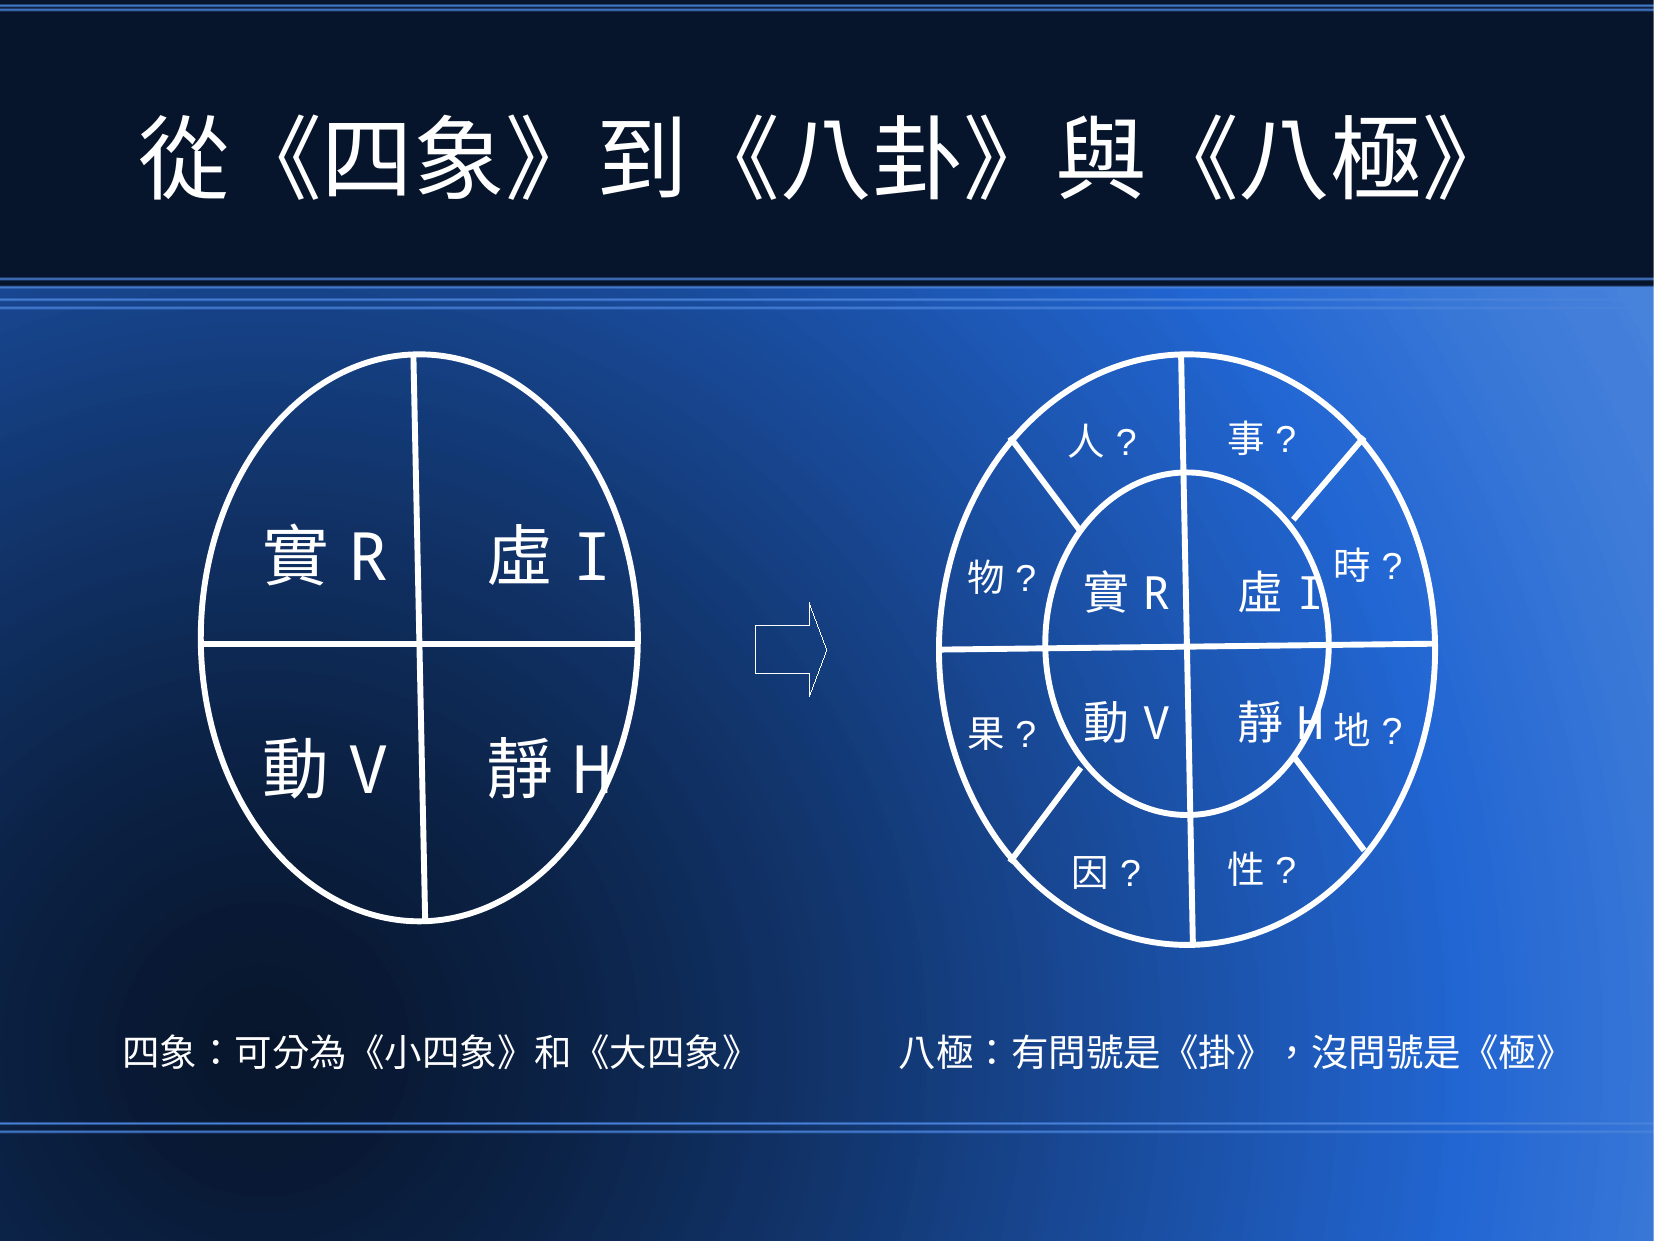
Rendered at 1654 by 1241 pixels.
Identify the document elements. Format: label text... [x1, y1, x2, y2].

text_box 實R 虛I [1068, 548, 1183, 644]
title 從《四象》到《八卦》與《八極》 [82, 49, 1571, 257]
text_box 時? [1318, 528, 1416, 591]
text_box 性? [1212, 832, 1310, 895]
text_box 四象：可分為《小四象》和《大四象》 [107, 1015, 792, 1078]
text_box 果? [952, 696, 1050, 759]
text_box 實R 虛I [248, 496, 415, 591]
text_box 實R 虛I [1188, 548, 1341, 644]
picture [0, 0, 1654, 1241]
text_box 動V 靜H [1191, 679, 1376, 774]
text_box 實R 虛I [420, 496, 594, 591]
text_box 動V 靜H [248, 708, 419, 804]
text_box 因? [1057, 835, 1155, 898]
text_box 八極：有問號是《掛》，沒問號是《極》 [884, 1015, 1607, 1087]
text_box 地? [1318, 694, 1416, 756]
text_box 物? [952, 540, 1050, 603]
text_box 事? [1212, 401, 1310, 464]
text_box 人? [1052, 404, 1151, 467]
text_box 動V 靜H [1068, 679, 1186, 774]
text_box 動V 靜H [424, 708, 594, 804]
